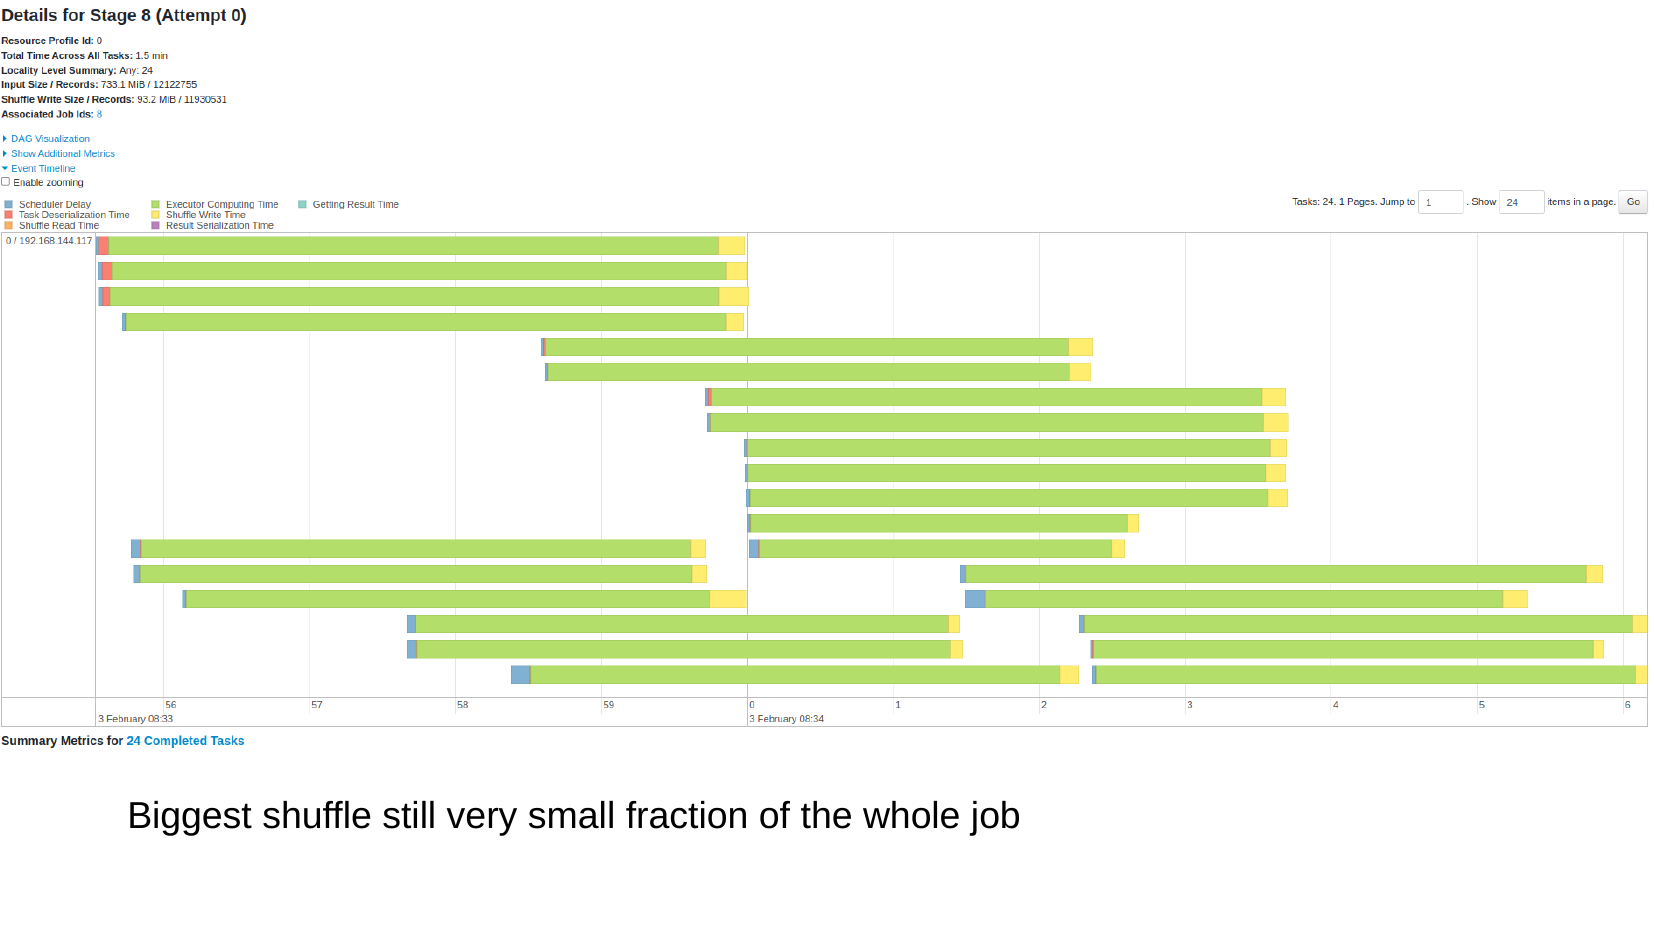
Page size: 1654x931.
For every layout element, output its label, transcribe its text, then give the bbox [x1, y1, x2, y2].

picture [0, 0, 1654, 751]
text_box Biggest shuffle still very small fraction of the whole job [112, 787, 1126, 929]
